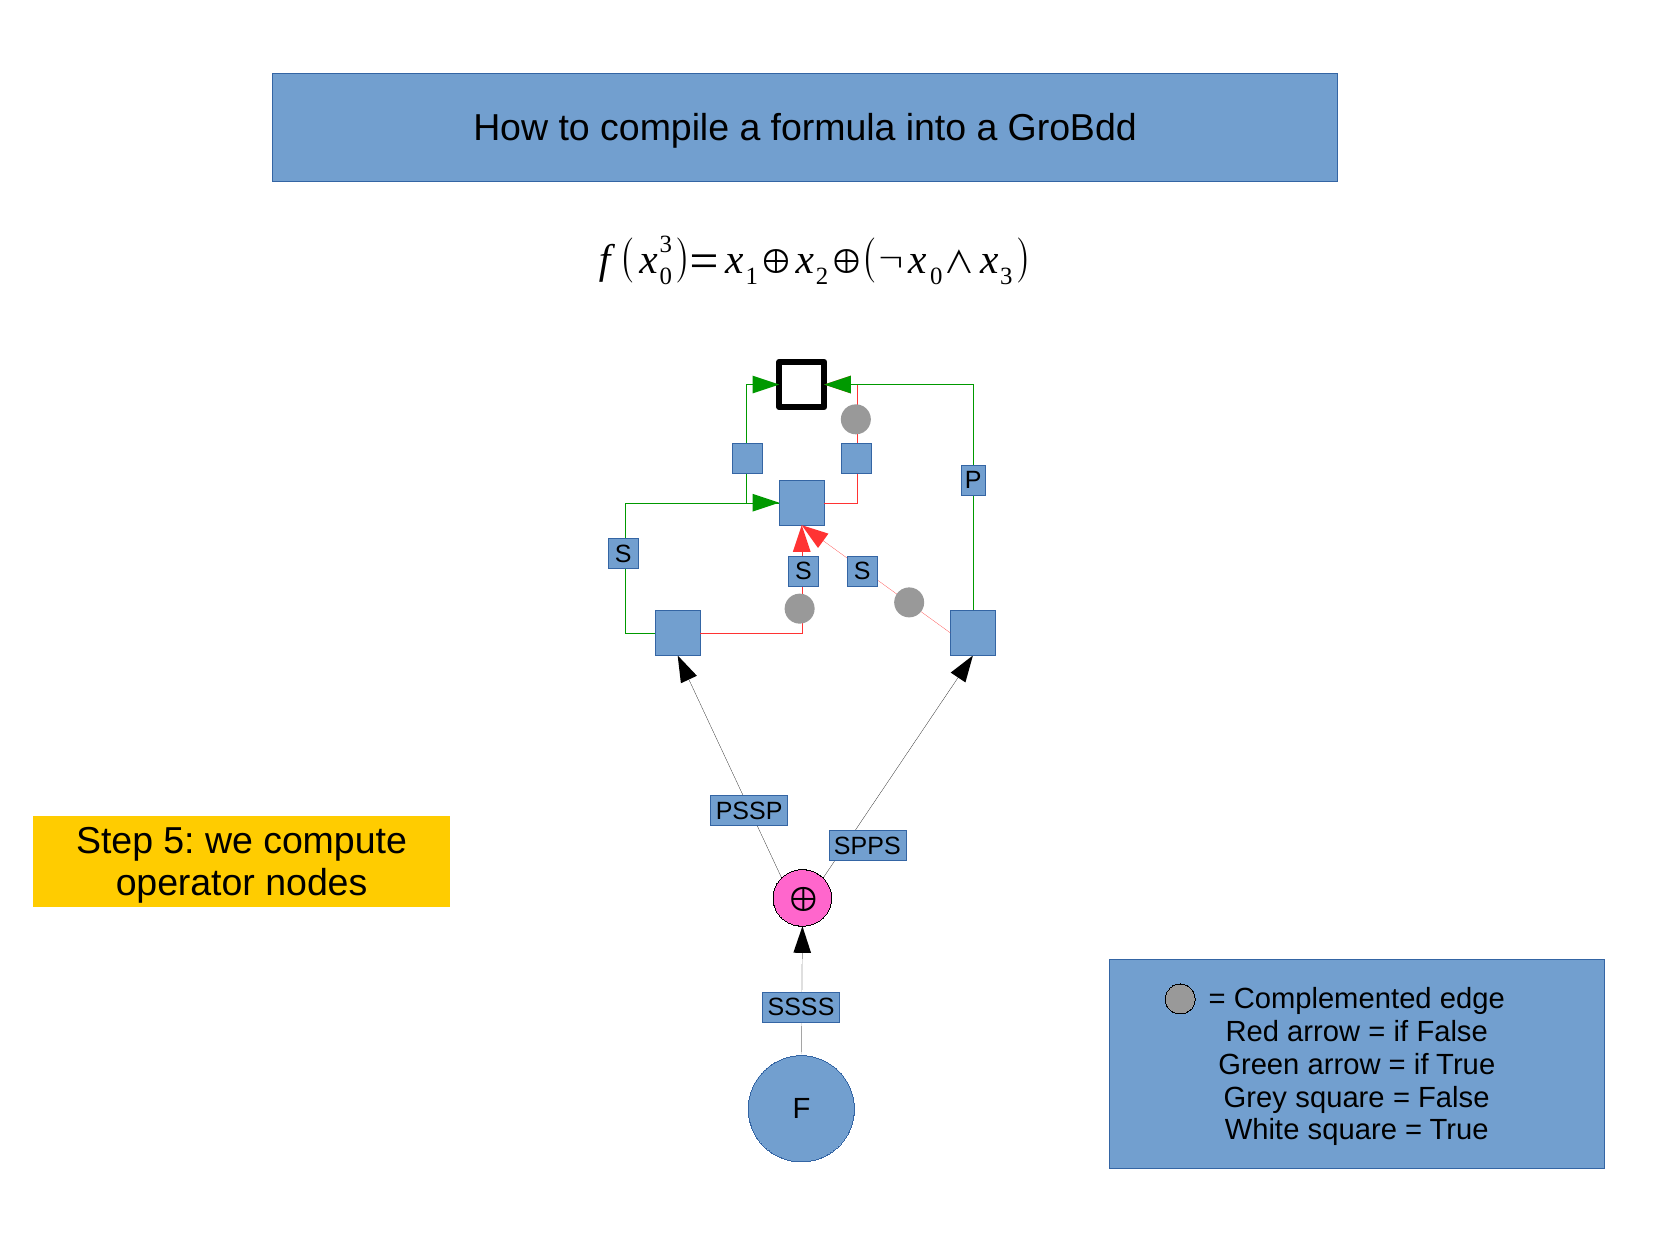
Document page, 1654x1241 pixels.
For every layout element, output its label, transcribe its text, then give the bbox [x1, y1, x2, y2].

chart [778, 873, 827, 921]
text_box S [788, 556, 819, 587]
chart [590, 231, 1036, 289]
text_box [950, 610, 996, 656]
text_box How to compile a formula into a GroBdd [272, 73, 1338, 182]
text_box PSSP [710, 795, 788, 826]
text_box [784, 593, 815, 624]
text_box SSSS [762, 992, 840, 1023]
text_box [655, 610, 701, 656]
text_box [779, 480, 825, 526]
text_box [841, 443, 872, 474]
text_box = Complemented edge Red arrow = if False Green arrow = if True Grey square = False White square = True [1109, 959, 1605, 1169]
text_box [894, 587, 925, 618]
text_box P [961, 465, 986, 496]
text_box S [847, 556, 878, 587]
text_box S [608, 538, 639, 569]
text_box SPPS [829, 830, 907, 861]
text_box [779, 362, 825, 408]
text_box [773, 882, 778, 914]
text_box [788, 869, 817, 873]
text_box [785, 921, 820, 927]
text_box Step 5: we compute operator nodes [33, 816, 450, 907]
text_box [732, 443, 763, 474]
text_box [840, 404, 871, 435]
text_box [827, 882, 832, 914]
text_box F [748, 1055, 855, 1162]
text_box [1165, 983, 1196, 1014]
